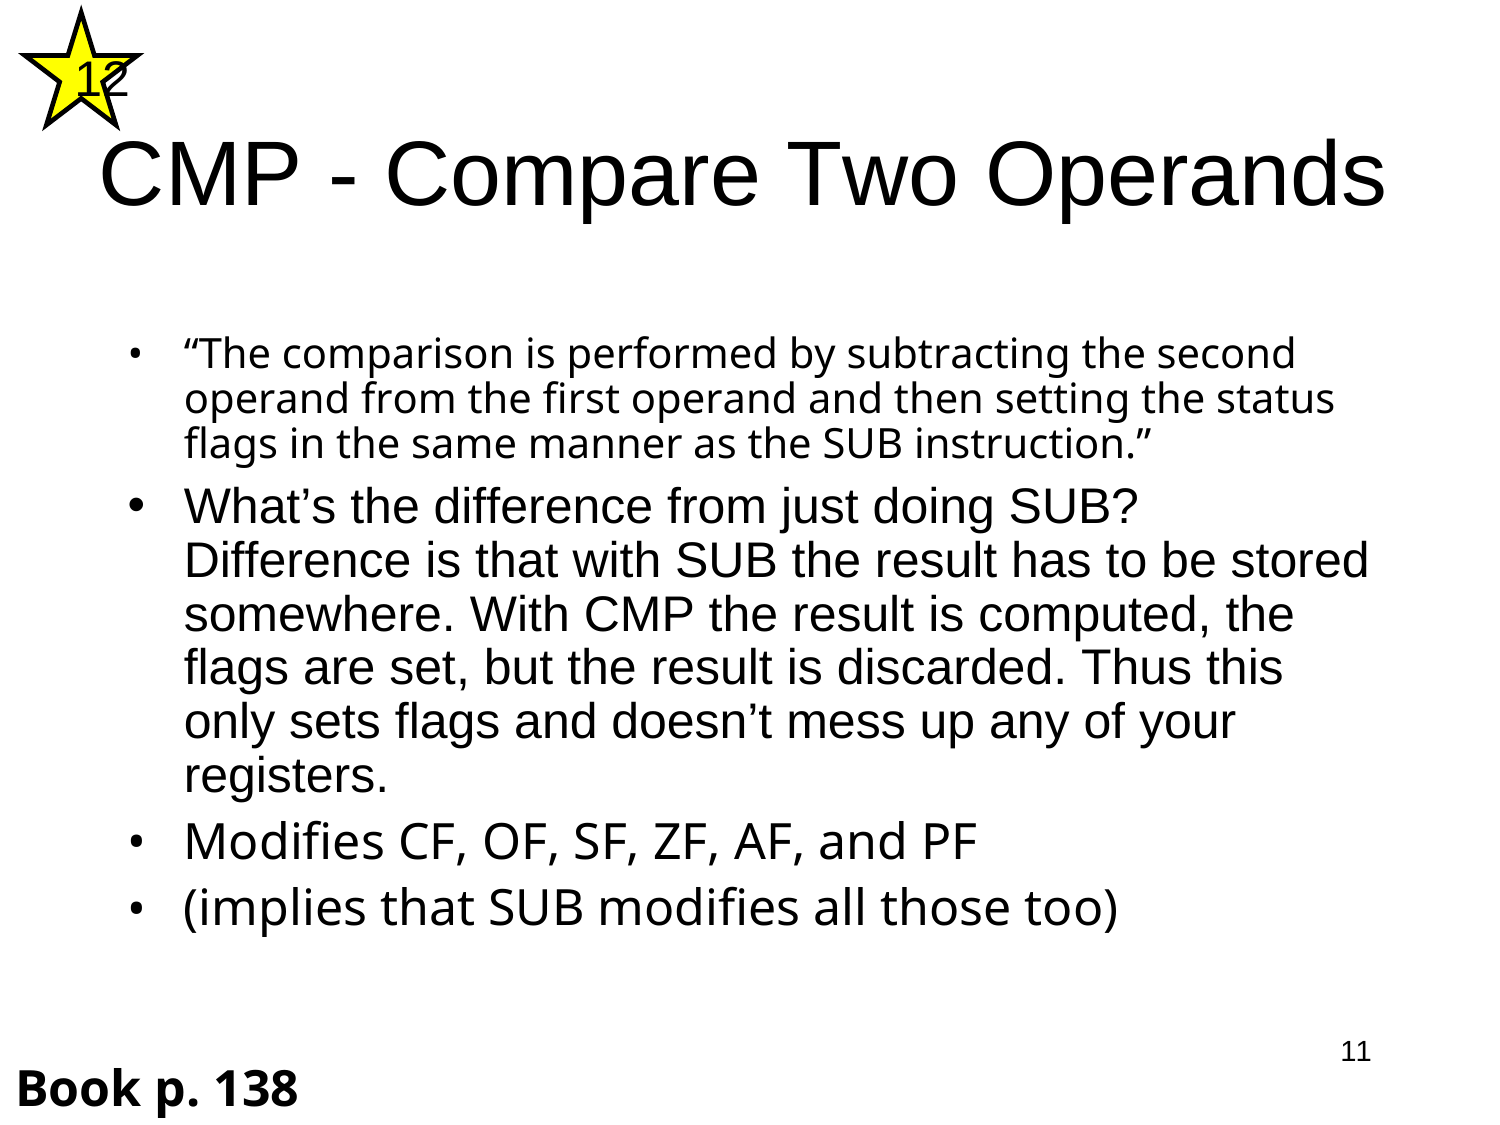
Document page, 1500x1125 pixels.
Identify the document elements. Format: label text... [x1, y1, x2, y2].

title CMP - Compare Two Operands [75, 74, 1413, 263]
text_box <number> [1074, 1025, 1388, 1101]
text_box 12 [24, 12, 138, 125]
text_box Book p. 138 [0, 1049, 315, 1125]
list “The comparison is performed by subtracting the second operand from the first operand and then setting the status flags in the same manner as the SUB instruction.” What’s the difference from just doing SUB? Difference is that with SUB the result has to be stored somewhere. With CMP the result is computed, the flags are set, but the result is discarded. Thus this only sets flags and doesn’t mess up any of your registers. Modifies CF, OF, SF, ZF, AF, and PF (implies that SUB modifies all those too) [112, 324, 1388, 1001]
